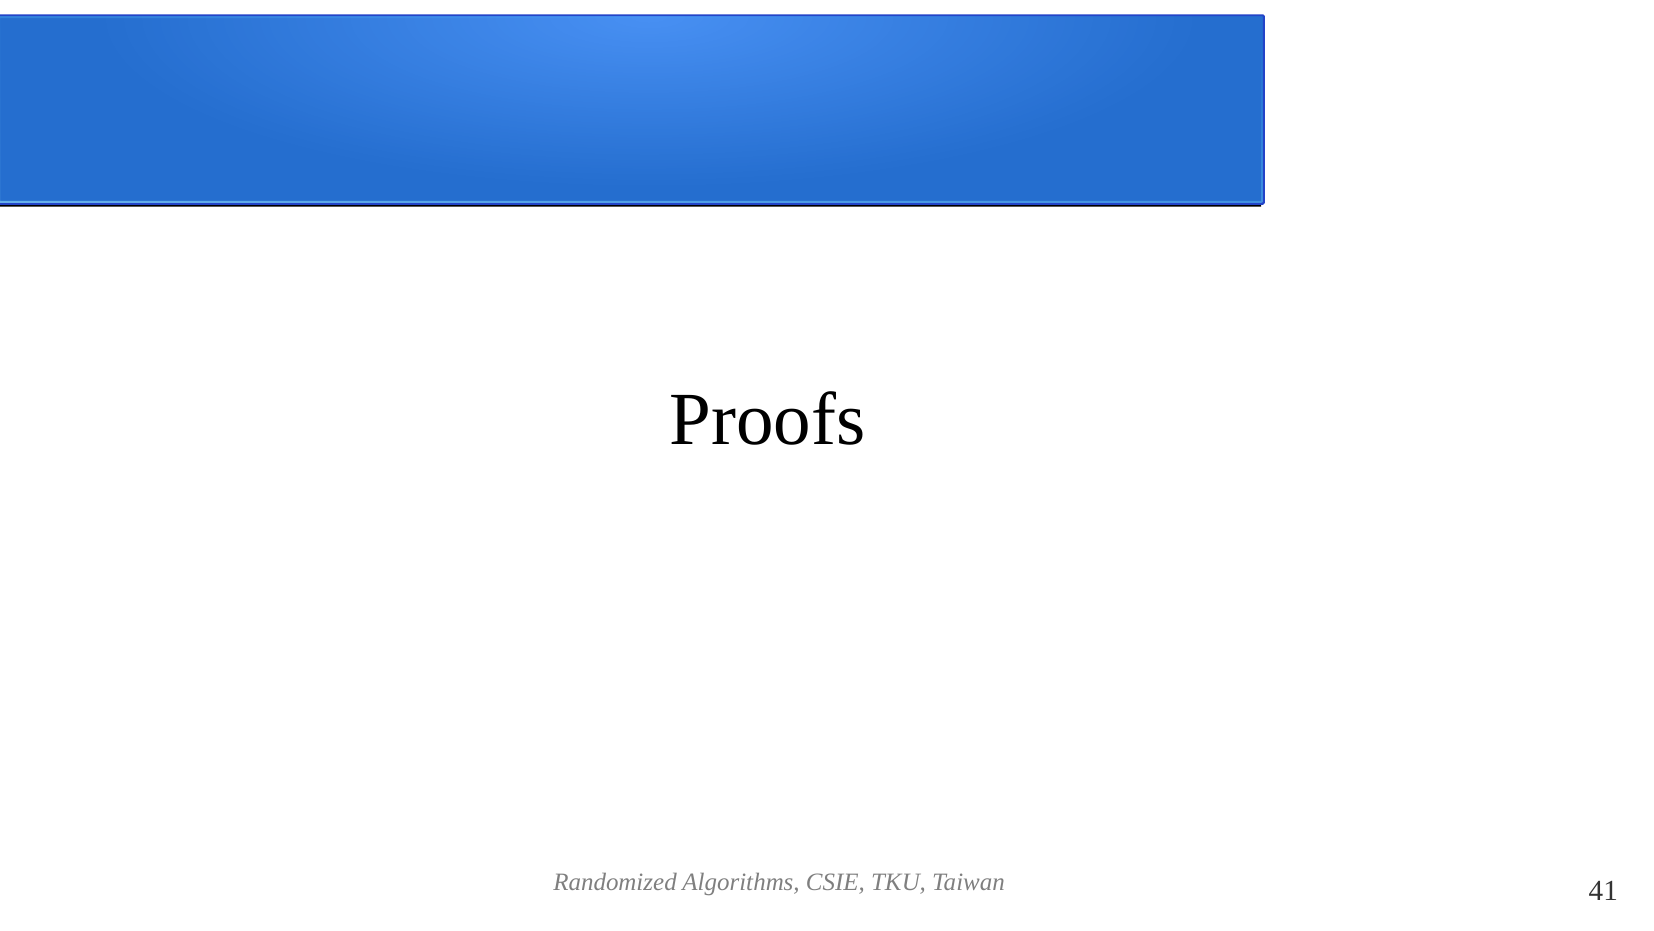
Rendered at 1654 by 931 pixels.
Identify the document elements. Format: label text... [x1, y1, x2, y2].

list Proofs [59, 377, 1406, 556]
